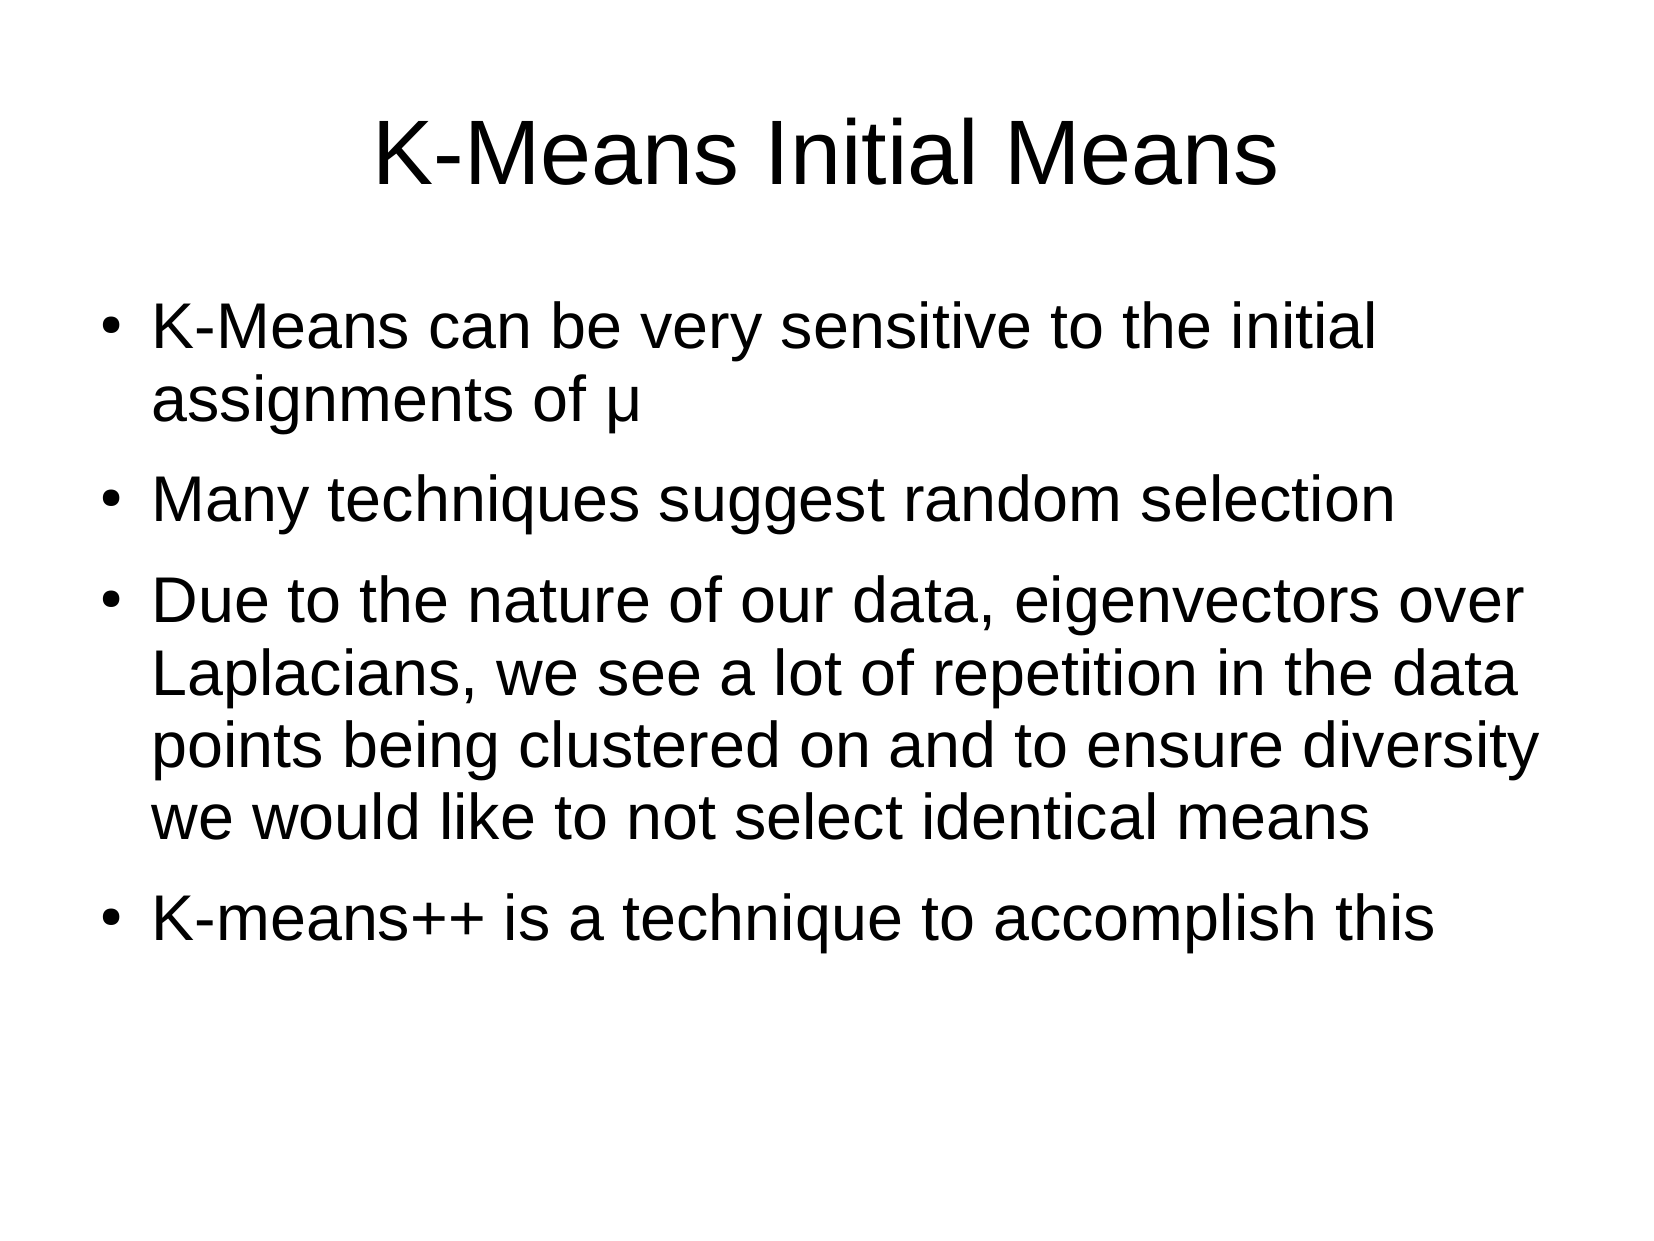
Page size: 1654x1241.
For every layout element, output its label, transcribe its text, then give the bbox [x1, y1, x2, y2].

title K-Means Initial Means [82, 49, 1571, 257]
list K-Means can be very sensitive to the initial assignments of μ Many techniques suggest random selection Due to the nature of our data, eigenvectors over Laplacians, we see a lot of repetition in the data points being clustered on and to ensure diversity we would like to not select identical means K-means++ is a technique to accomplish this [82, 290, 1571, 1010]
